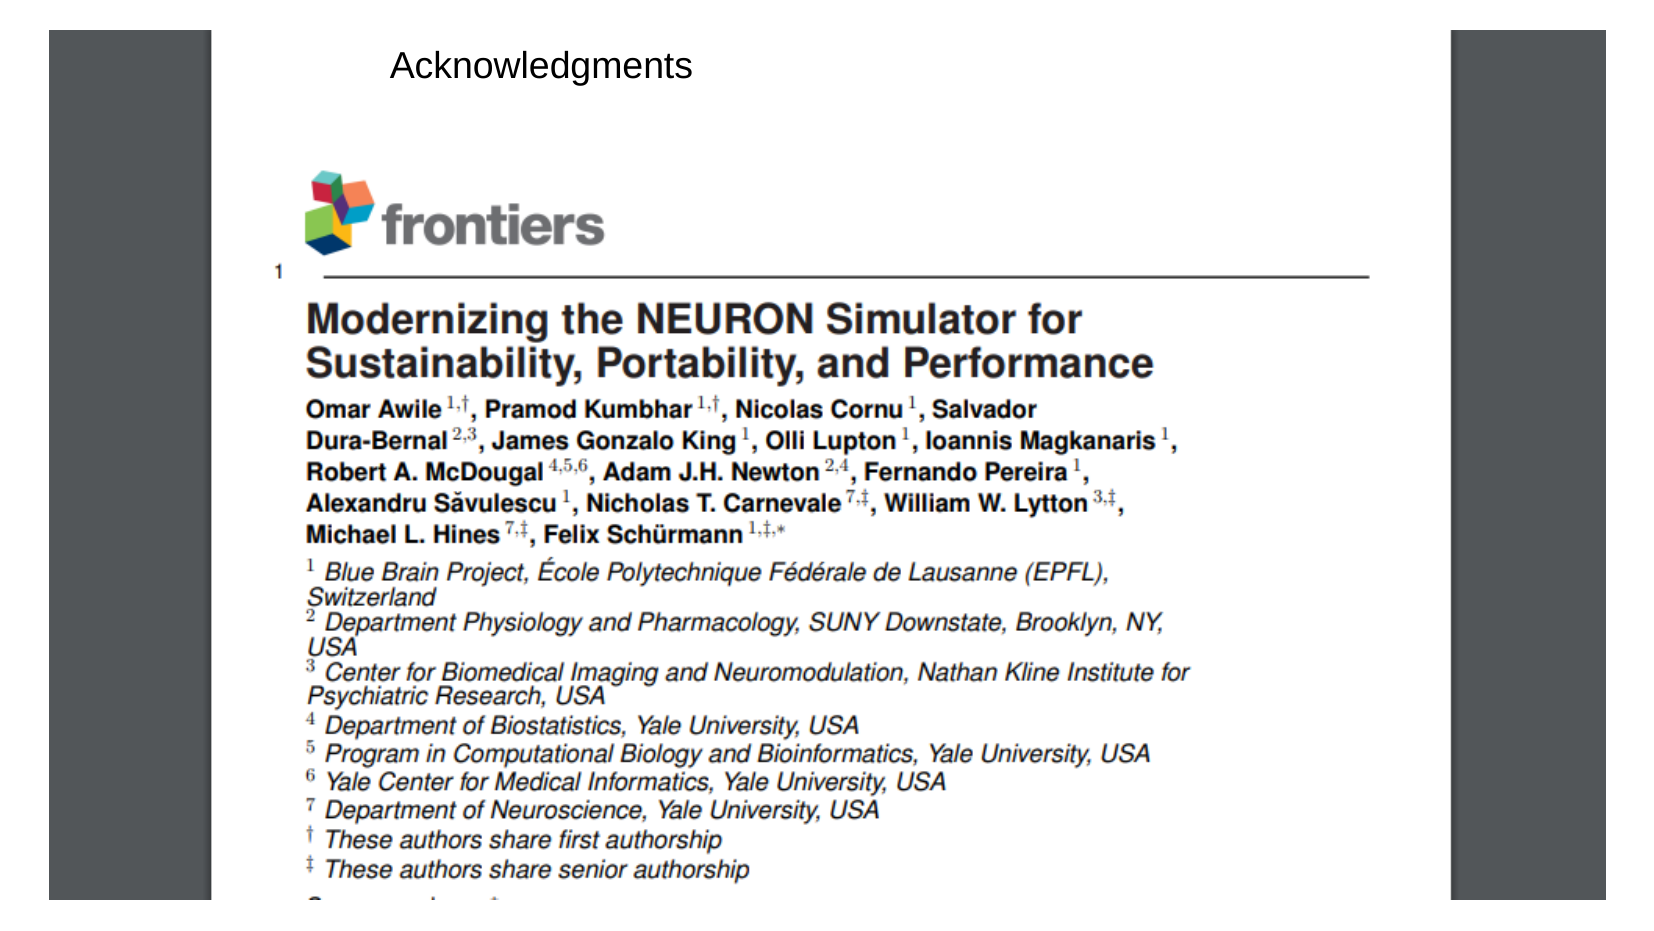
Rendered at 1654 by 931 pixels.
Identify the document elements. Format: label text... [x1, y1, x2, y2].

text_box Acknowledgments [375, 37, 1163, 95]
picture [49, 30, 1606, 900]
